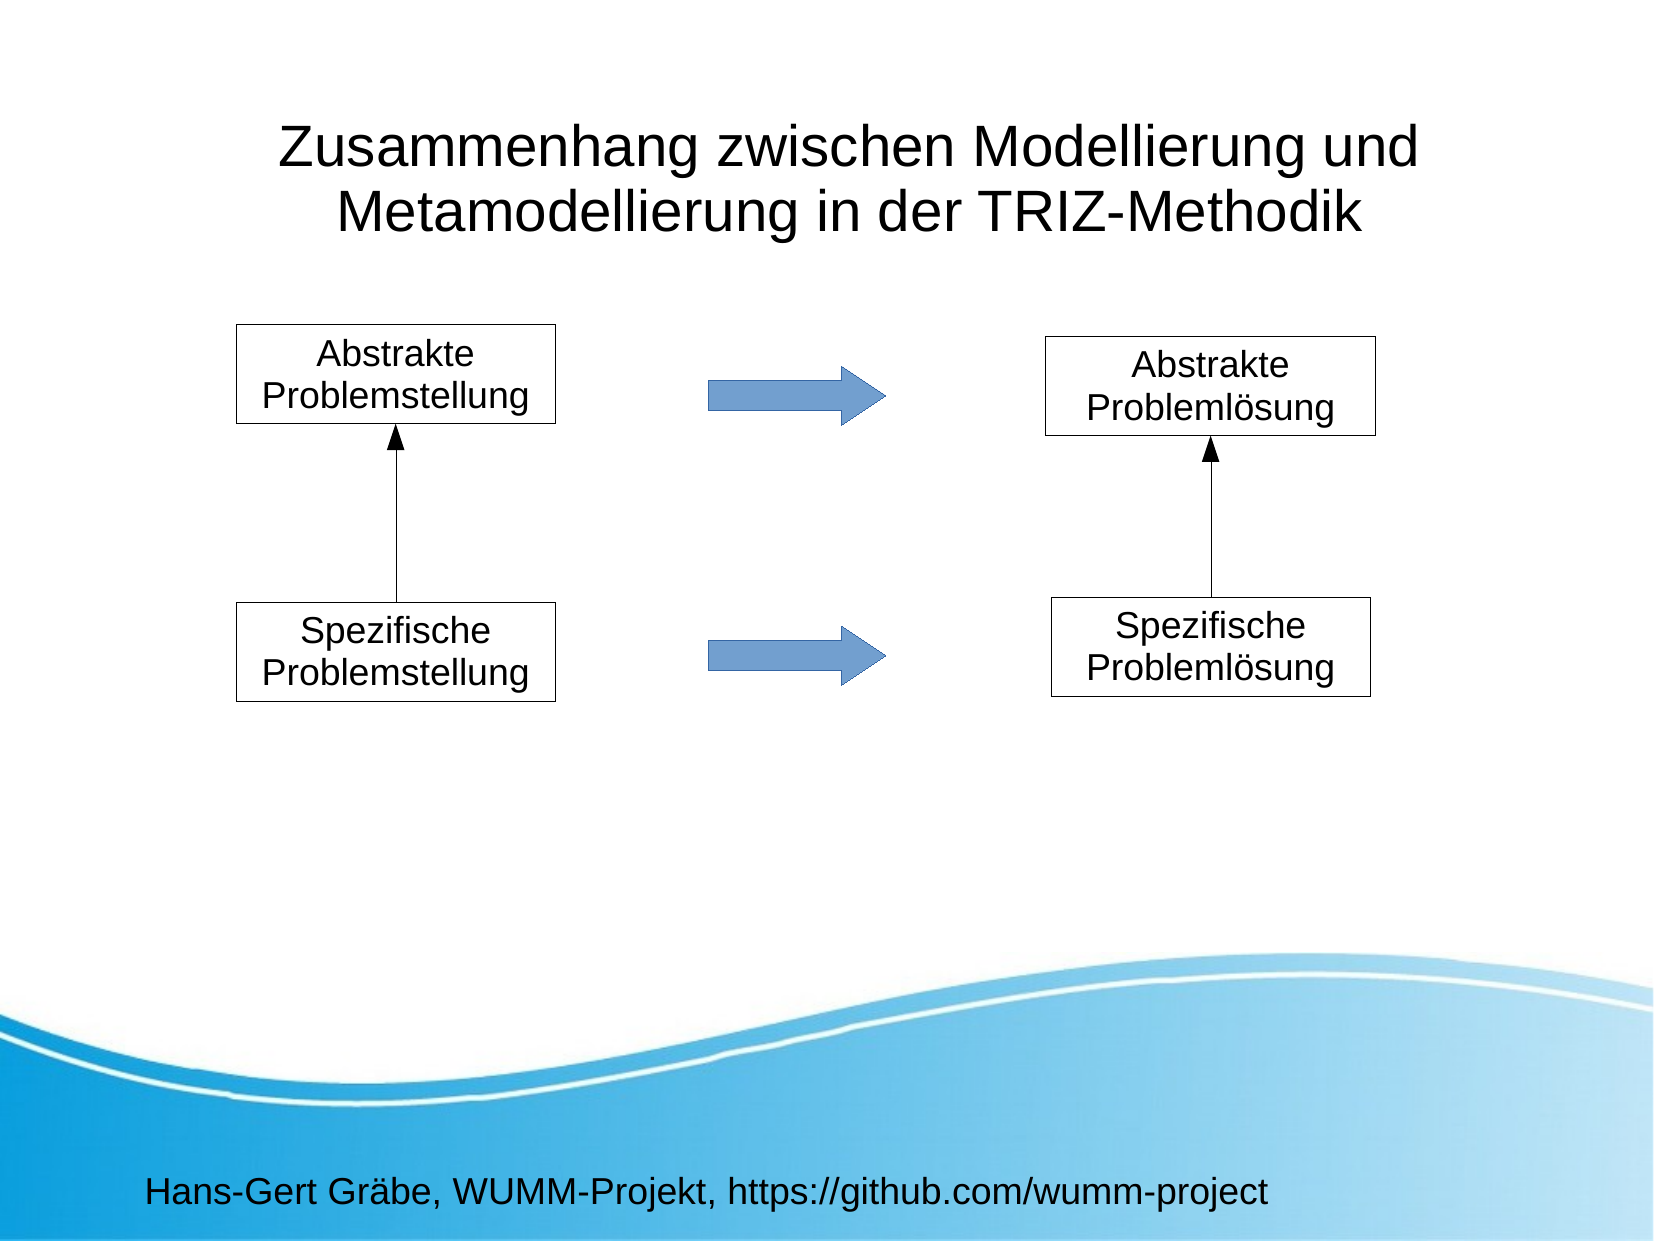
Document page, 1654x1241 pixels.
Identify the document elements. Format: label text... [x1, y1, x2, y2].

picture [0, 952, 1654, 1241]
text_box Spezifische Problemstellung [236, 602, 556, 702]
text_box Hans-Gert Gräbe, WUMM-Projekt, https://github.com/wumm-project [129, 1163, 1489, 1223]
text_box [708, 366, 886, 426]
text_box Abstrakte Problemstellung [236, 324, 556, 424]
text_box Spezifische Problemlösung [1051, 597, 1371, 697]
text_box Abstrakte Problemlösung [1045, 336, 1376, 436]
text_box [708, 626, 886, 686]
text_box Zusammenhang zwischen Modellierung und Metamodellierung in der TRIZ-Methodik [224, 106, 1477, 272]
